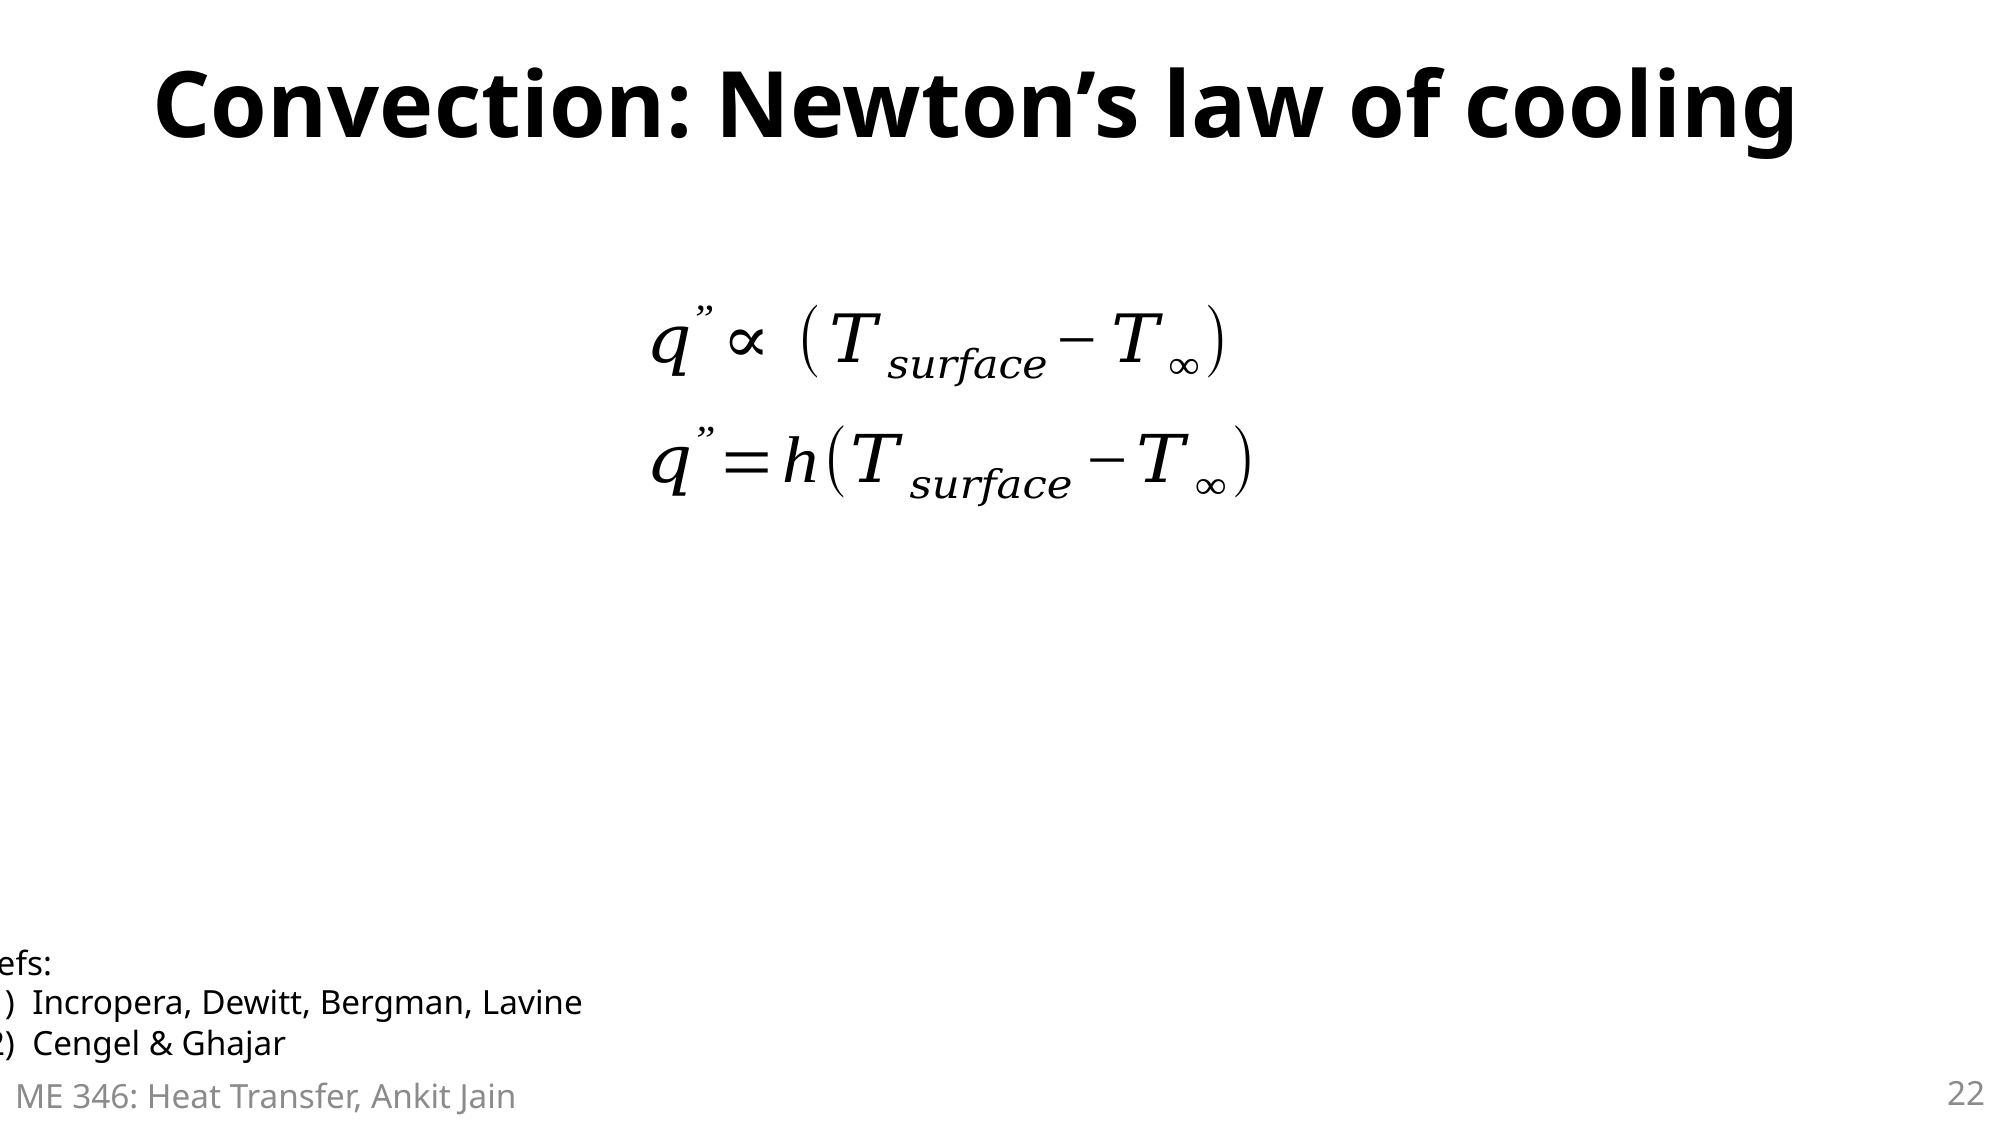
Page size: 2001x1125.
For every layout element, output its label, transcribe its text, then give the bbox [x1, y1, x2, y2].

chart [628, 415, 1274, 508]
chart [628, 295, 1245, 389]
text_box Convection: Newton’s law of cooling [137, 0, 1863, 217]
text_box Refs: Incropera, Dewitt, Bergman, Lavine Cengel & Ghajar [0, 934, 599, 1069]
footer ME 346: Heat Transfer, Ankit Jain [0, 1065, 1045, 1125]
